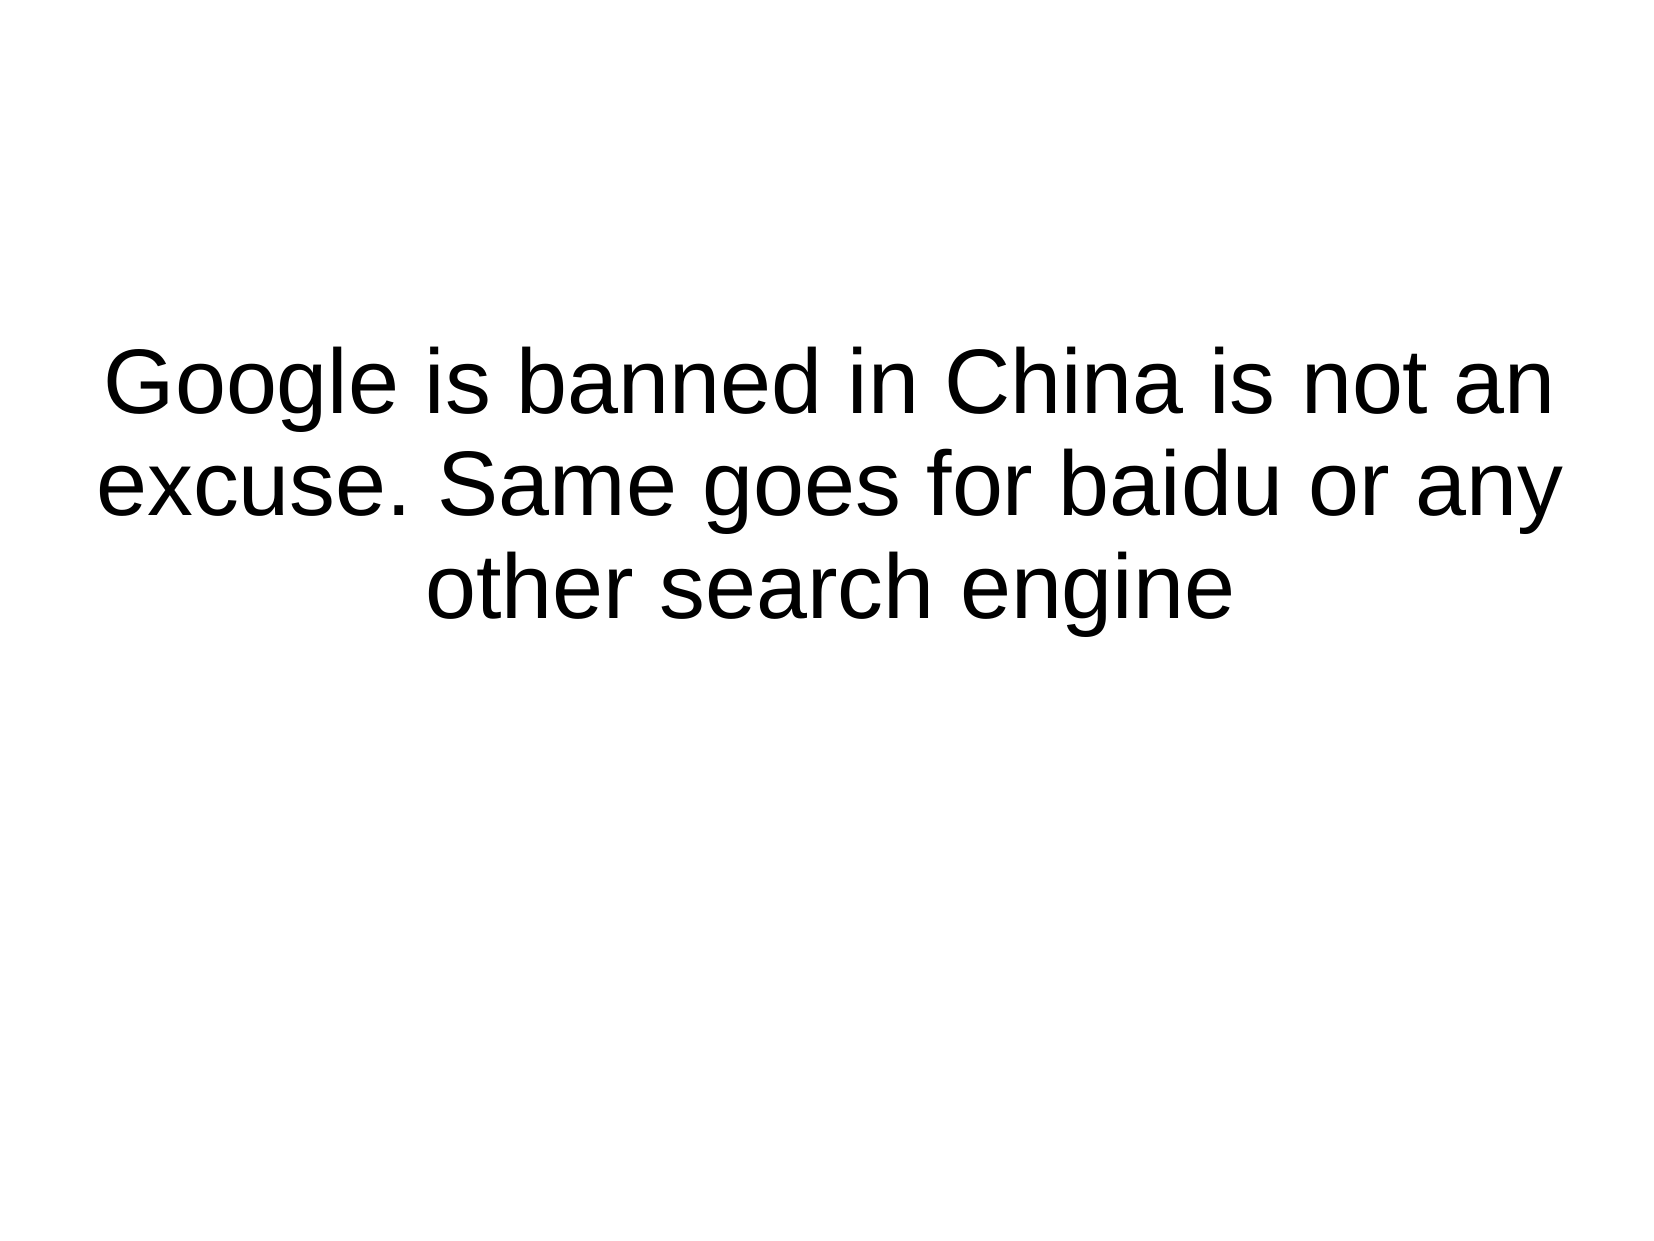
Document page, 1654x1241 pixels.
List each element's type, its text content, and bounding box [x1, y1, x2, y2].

title Google is banned in China is not an excuse. Same goes for baidu or any other search engine [86, 330, 1576, 638]
